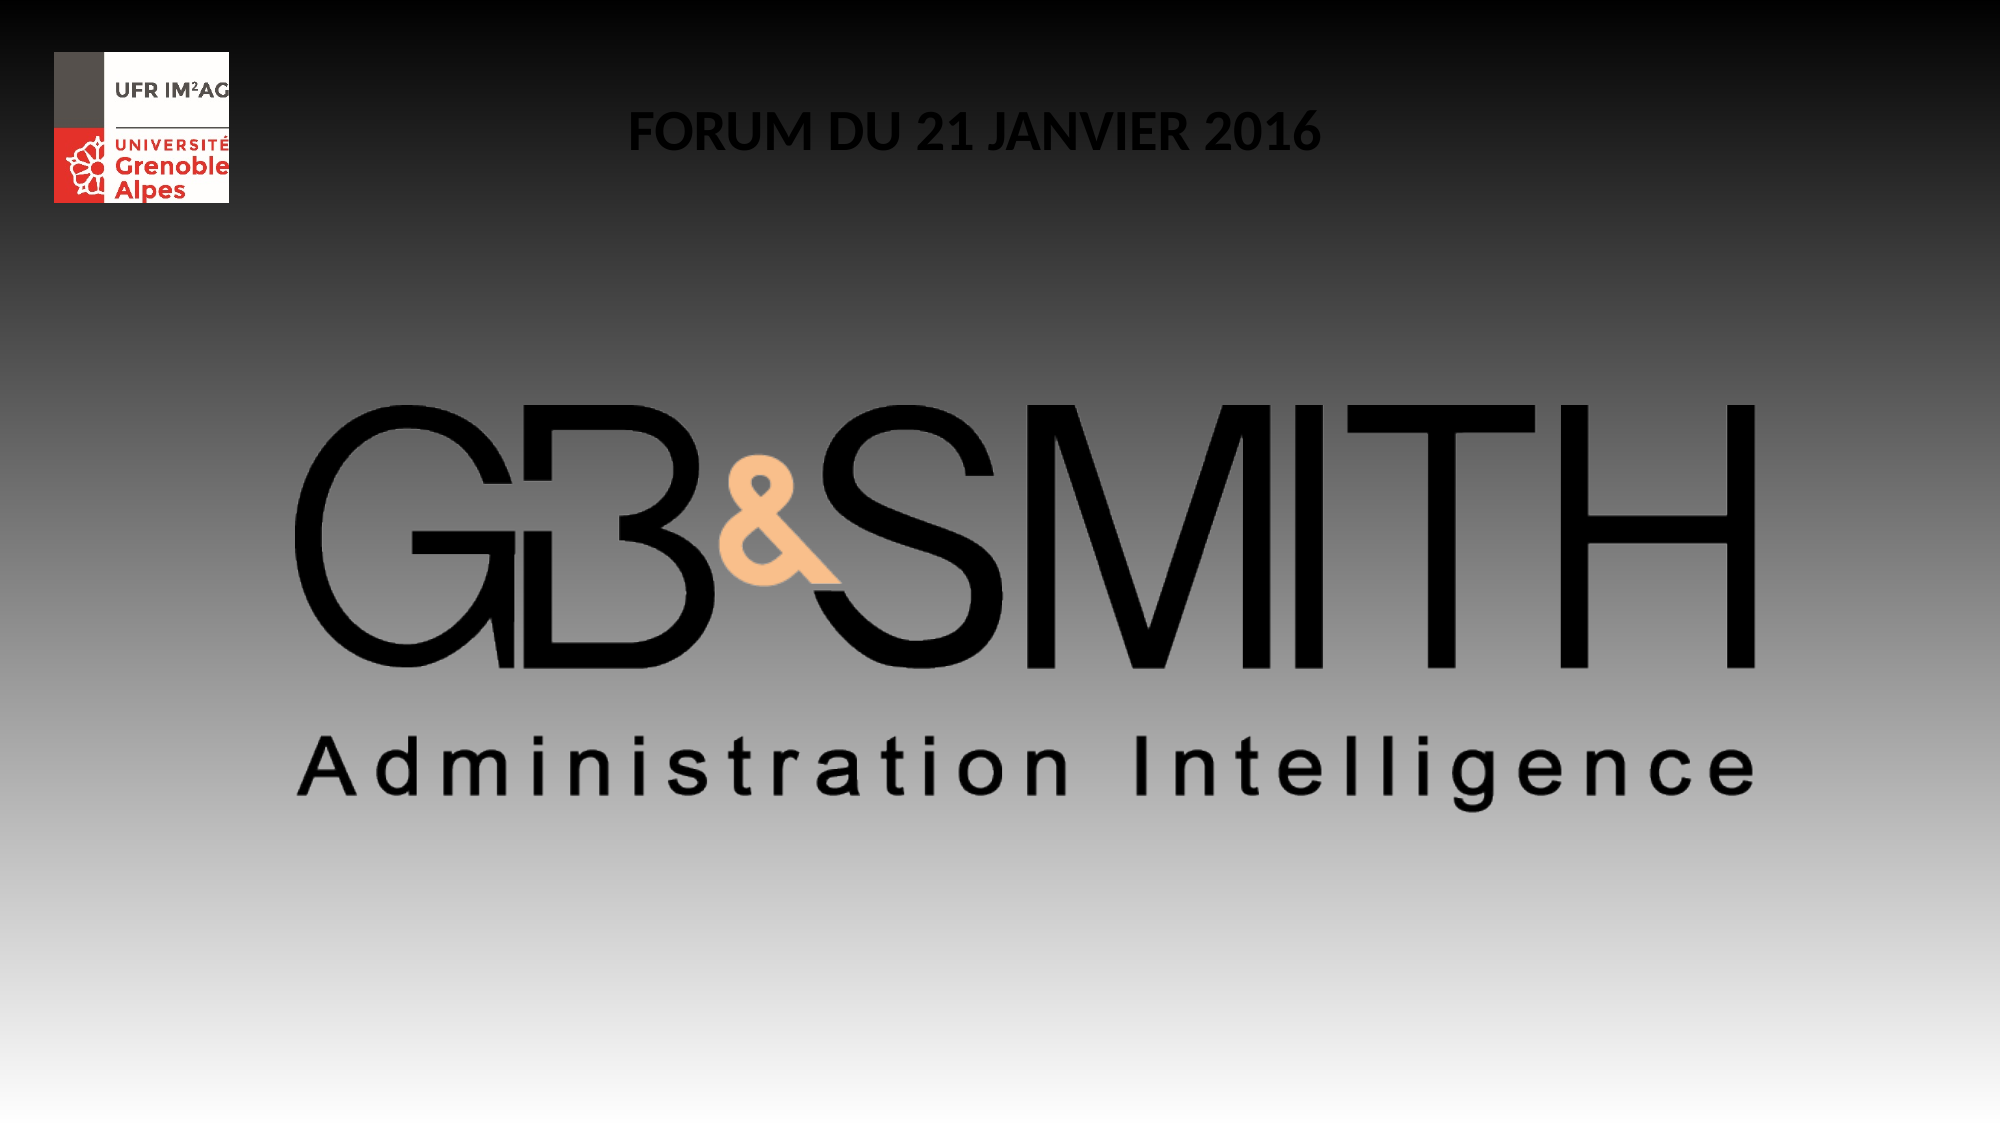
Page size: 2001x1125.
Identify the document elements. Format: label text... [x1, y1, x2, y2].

text_box FORUM DU 21 JANVIER 2016 [613, 84, 1372, 170]
picture [54, 52, 229, 203]
picture [295, 405, 1773, 821]
